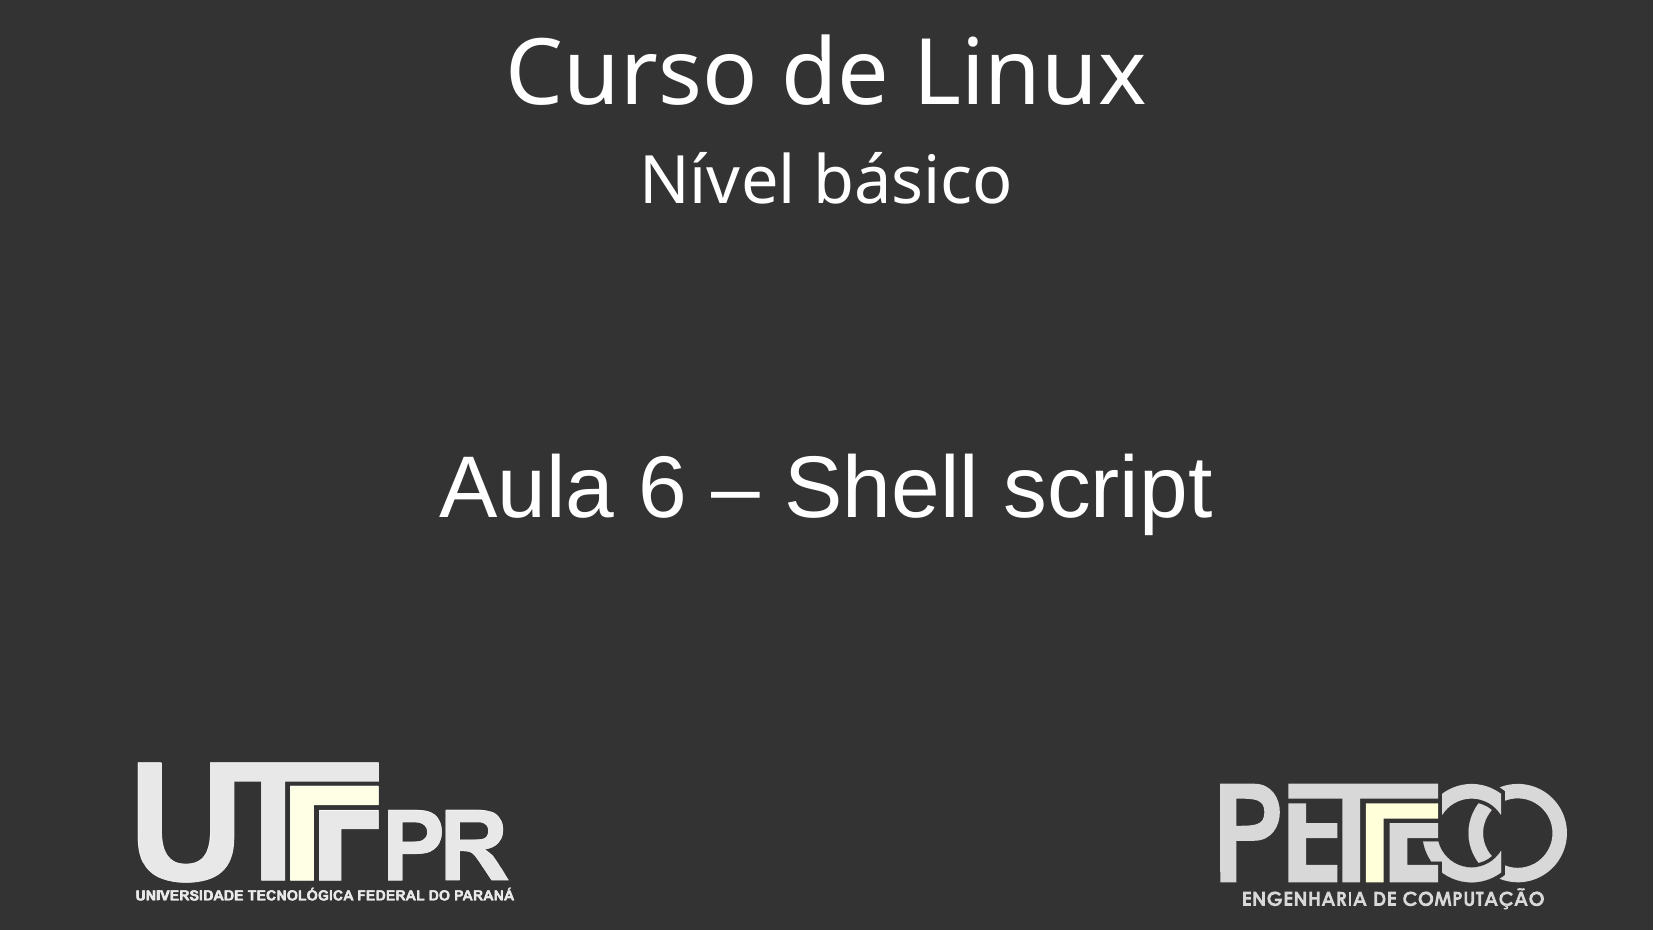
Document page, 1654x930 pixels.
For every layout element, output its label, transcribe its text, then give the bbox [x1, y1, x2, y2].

subtitle Aula 6 – Shell script [82, 217, 1571, 757]
picture [119, 757, 525, 905]
title Curso de Linux Nível básico [82, 6, 1571, 217]
